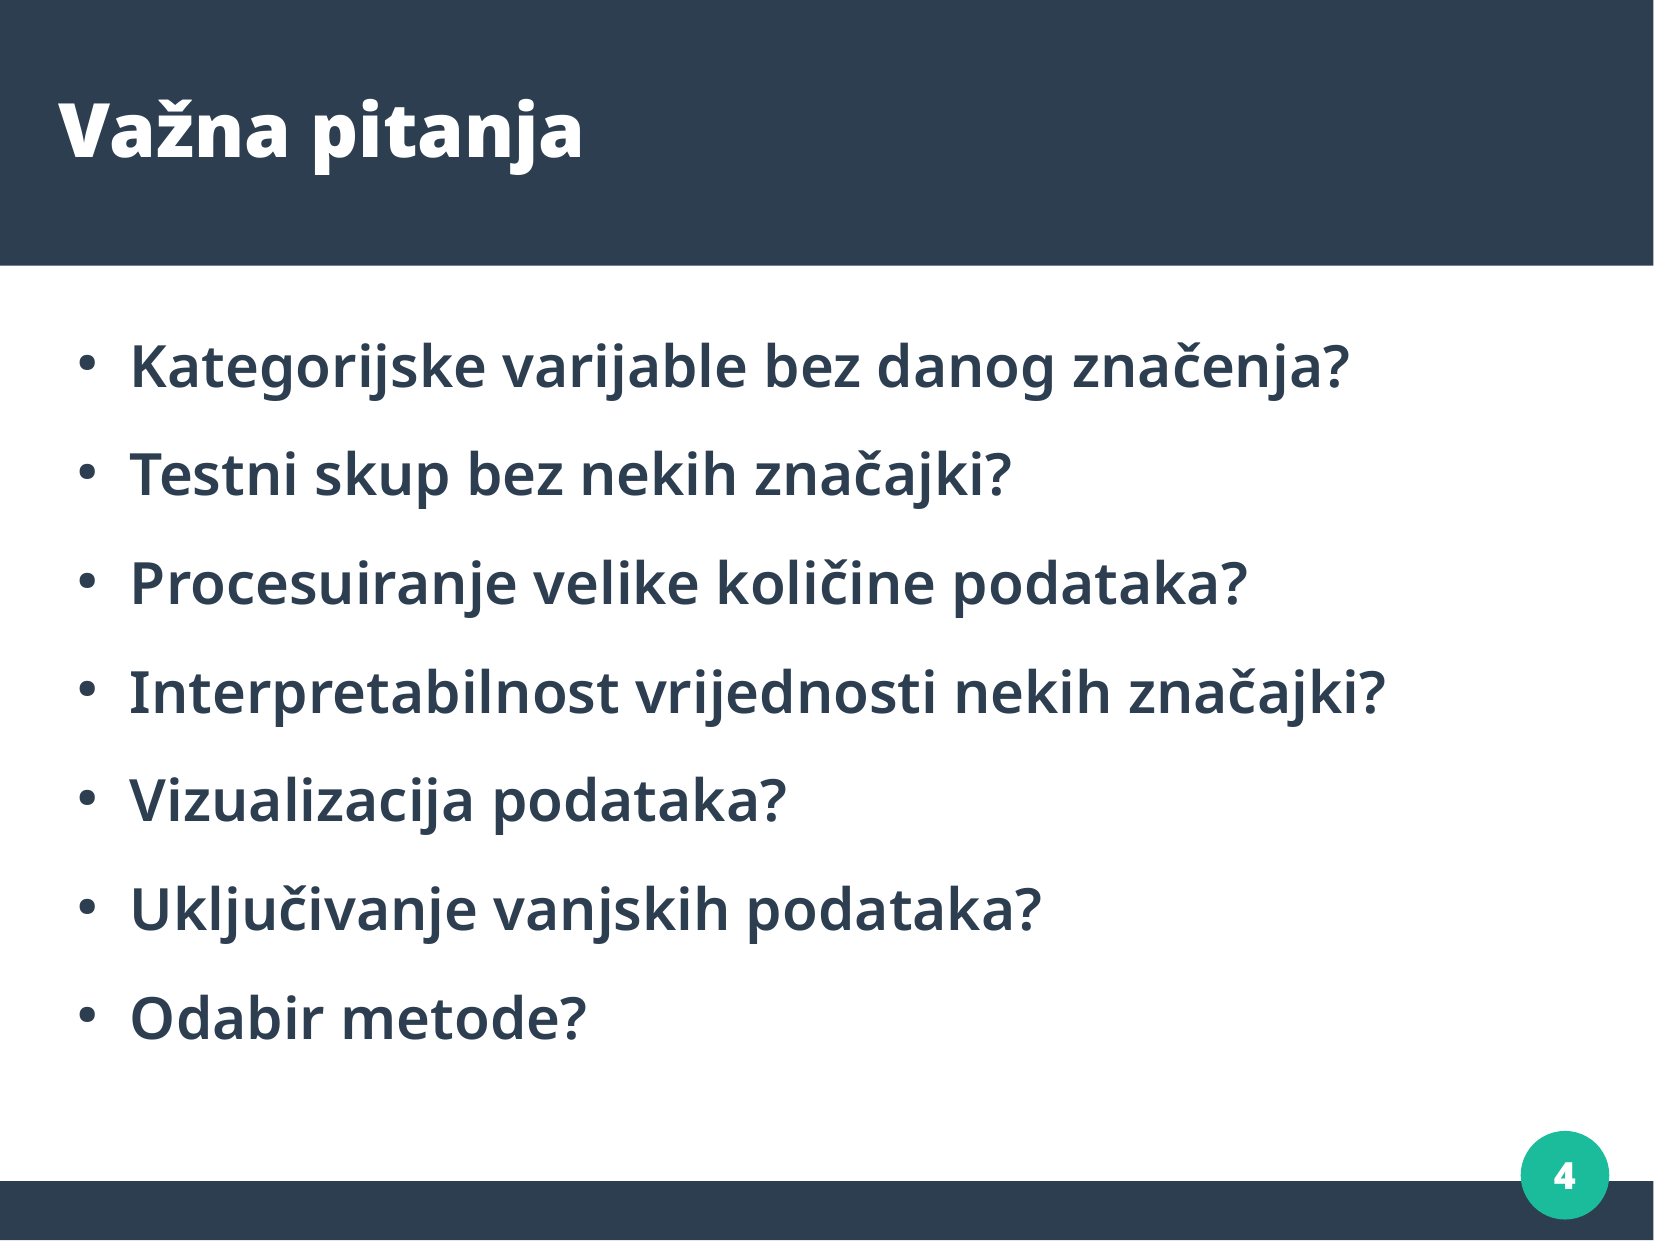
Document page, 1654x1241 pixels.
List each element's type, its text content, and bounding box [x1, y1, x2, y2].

list Kategorijske varijable bez danog značenja? Testni skup bez nekih značajki? Procesuiranje velike količine podataka? Interpretabilnost vrijednosti nekih značajki? Vizualizacija podataka? Uključivanje vanjskih podataka? Odabir metode? [59, 324, 1595, 1152]
title Važna pitanja [59, 49, 1595, 207]
